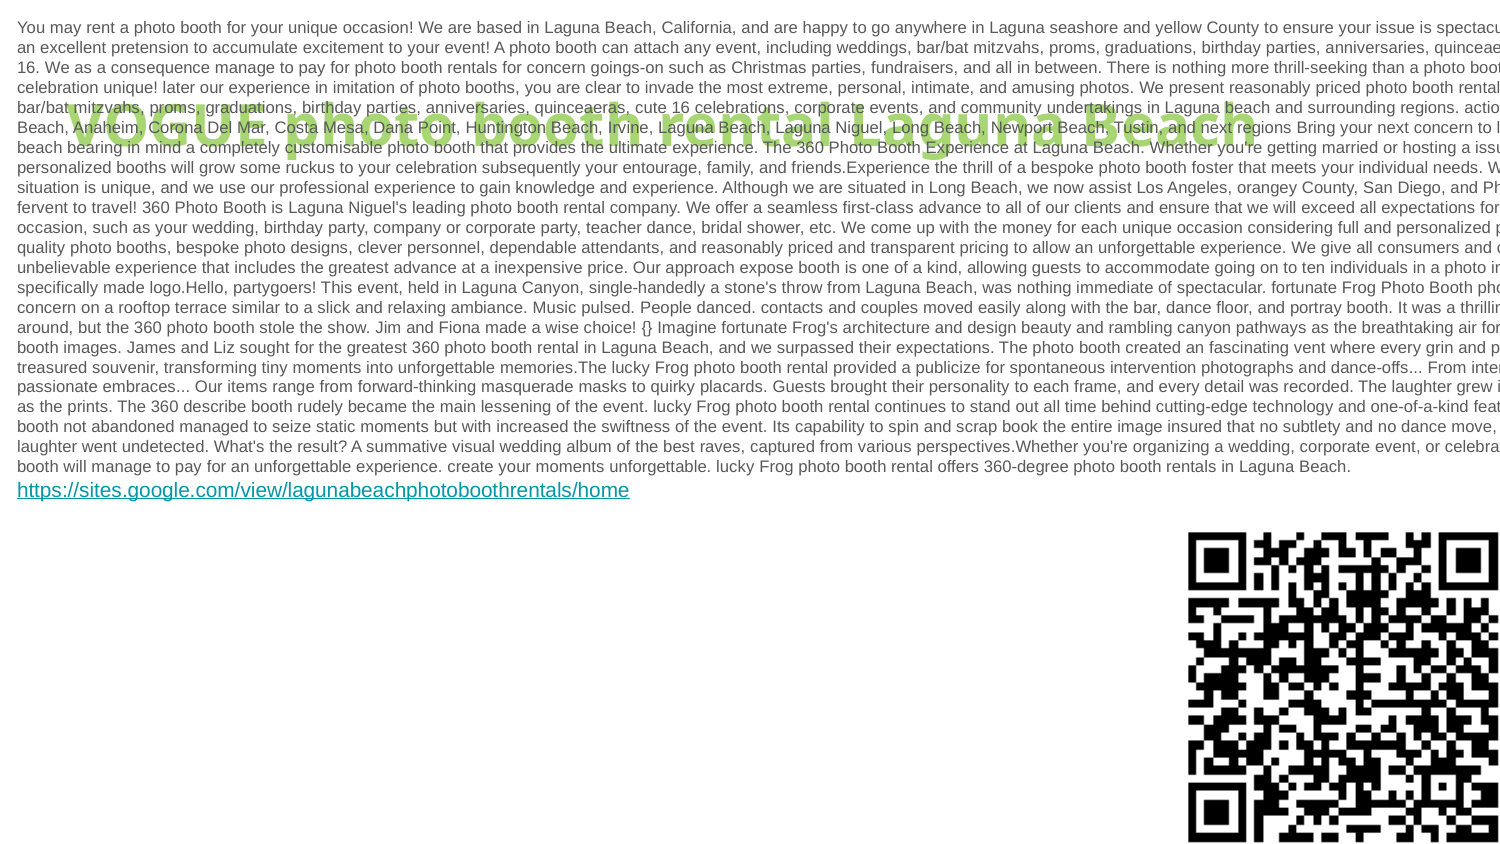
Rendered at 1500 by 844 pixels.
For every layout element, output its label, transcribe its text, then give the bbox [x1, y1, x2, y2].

text_box You may rent a photo booth for your unique occasion! We are based in Laguna Beach, California, and are happy to go anywhere in Laguna seashore and yellow County to ensure your issue is spectacular. A photo booth is an excellent pretension to accumulate excitement to your event! A photo booth can attach any event, including weddings, bar/bat mitzvahs, proms, graduations, birthday parties, anniversaries, quinceaeras, and delightful 16. We as a consequence manage to pay for photo booth rentals for concern goings-on such as Christmas parties, fundraisers, and all in between. There is nothing more thrill-seeking than a photo booth to create your celebration unique! later our experience in imitation of photo booths, you are clear to invade the most extreme, personal, intimate, and amusing photos. We present reasonably priced photo booth rentals for weddings, bar/bat mitzvahs, proms, graduations, birthday parties, anniversaries, quinceaeras, cute 16 celebrations, corporate events, and community undertakings in Laguna beach and surrounding regions. actions in the Laguna Beach, Anaheim, Corona Del Mar, Costa Mesa, Dana Point, Huntington Beach, Irvine, Laguna Beach, Laguna Niguel, Long Beach, Newport Beach, Tustin, and next regions Bring your next concern to liveliness in Laguna beach bearing in mind a completely customisable photo booth that provides the ultimate experience. The 360 Photo Booth Experience at Laguna Beach. Whether you're getting married or hosting a issue thing or party, our personalized booths will grow some ruckus to your celebration subsequently your entourage, family, and friends.Experience the thrill of a bespoke photo booth foster that meets your individual needs. We take that every situation is unique, and we use our professional experience to gain knowledge and experience. Although we are situated in Long Beach, we now assist Los Angeles, orangey County, San Diego, and Phoenix, and we are fervent to travel! 360 Photo Booth is Laguna Niguel's leading photo booth rental company. We offer a seamless first-class advance to all of our clients and ensure that we will exceed all expectations for any special occasion, such as your wedding, birthday party, company or corporate party, teacher dance, bridal shower, etc. We come up with the money for each unique occasion considering full and personalized packages, high-quality photo booths, bespoke photo designs, clever personnel, dependable attendants, and reasonably priced and transparent pricing to allow an unforgettable experience. We give all consumers and clients afterward an unbelievable experience that includes the greatest advance at a inexpensive price. Our approach expose booth is one of a kind, allowing guests to accommodate going on to ten individuals in a photo in imitation of a specifically made logo.Hello, partygoers! This event, held in Laguna Canyon, single-handedly a stone's throw from Laguna Beach, was nothing immediate of spectacular. fortunate Frog Photo Booth photographed the concern on a rooftop terrace similar to a slick and relaxing ambiance. Music pulsed. People danced. contacts and couples moved easily along with the bar, dance floor, and portray booth. It was a thrilling experience all around, but the 360 photo booth stole the show. Jim and Fiona made a wise choice! {} Imagine fortunate Frog's architecture and design beauty and rambling canyon pathways as the breathtaking air for 360-degree photo booth images. James and Liz sought for the greatest 360 photo booth rental in Laguna Beach, and we surpassed their expectations. The photo booth created an fascinating vent where every grin and pose became a treasured souvenir, transforming tiny moments into unforgettable memories.The lucky Frog photo booth rental provided a publicize for spontaneous intervention photographs and dance-offs... From interactive sketches to passionate embraces... Our items range from forward-thinking masquerade masks to quirky placards. Guests brought their personality to each frame, and every detail was recorded. The laughter grew in tandem as soon as the prints. The 360 describe booth rudely became the main lessening of the event. lucky Frog photo booth rental continues to stand out all time behind cutting-edge technology and one-of-a-kind features.The 360 photo booth not abandoned managed to seize static moments but with increased the swiftness of the event. Its capability to spin and scrap book the entire image insured that no subtlety and no dance move, and no curt burst of laughter went undetected. What's the result? A summative visual wedding album of the best raves, captured from various perspectives.Whether you're organizing a wedding, corporate event, or celebration, our 360 photo booth will manage to pay for an unforgettable experience. create your moments unforgettable. lucky Frog photo booth rental offers 360-degree photo booth rentals in Laguna Beach. https://sites.google.com/view/lagunabeachphotoboothrentals/home [2, 2, 1500, 844]
picture [1187, 531, 1500, 844]
